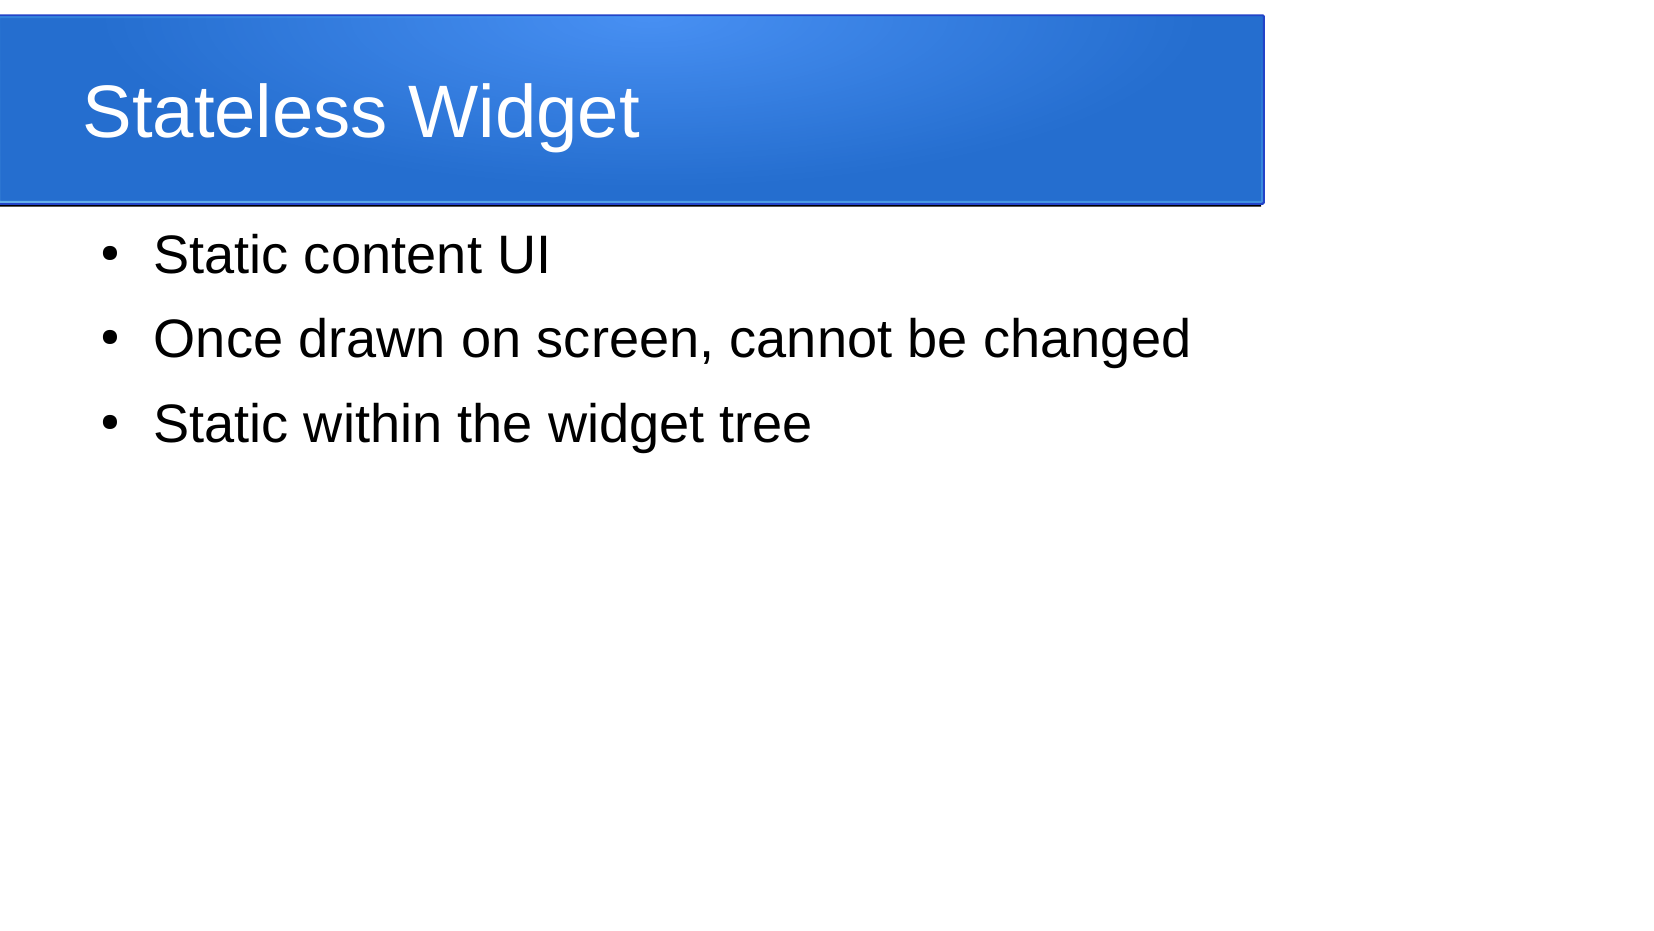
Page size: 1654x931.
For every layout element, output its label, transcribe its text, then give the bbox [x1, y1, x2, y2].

list Static content UI Once drawn on screen, cannot be changed Static within the widget tree [82, 224, 1571, 764]
title Stateless Widget [82, 35, 1235, 189]
